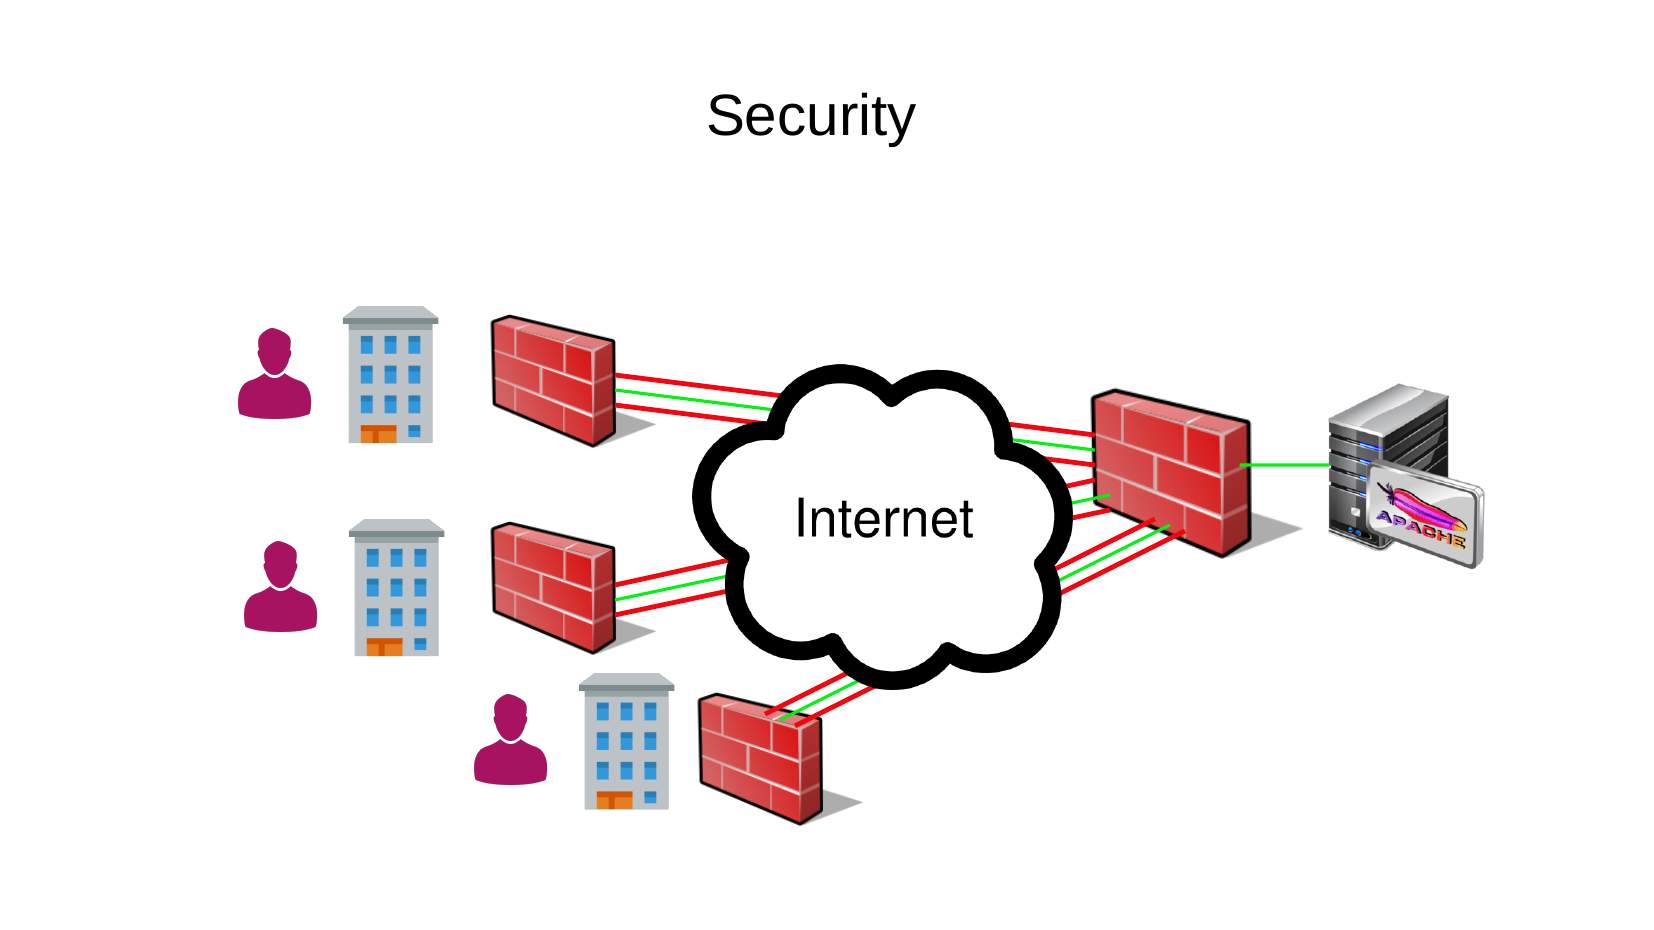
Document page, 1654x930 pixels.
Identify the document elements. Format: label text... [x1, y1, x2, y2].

picture [235, 519, 468, 662]
picture [229, 307, 462, 449]
picture [476, 286, 670, 481]
picture [465, 352, 1501, 859]
text_box Security [691, 75, 962, 155]
